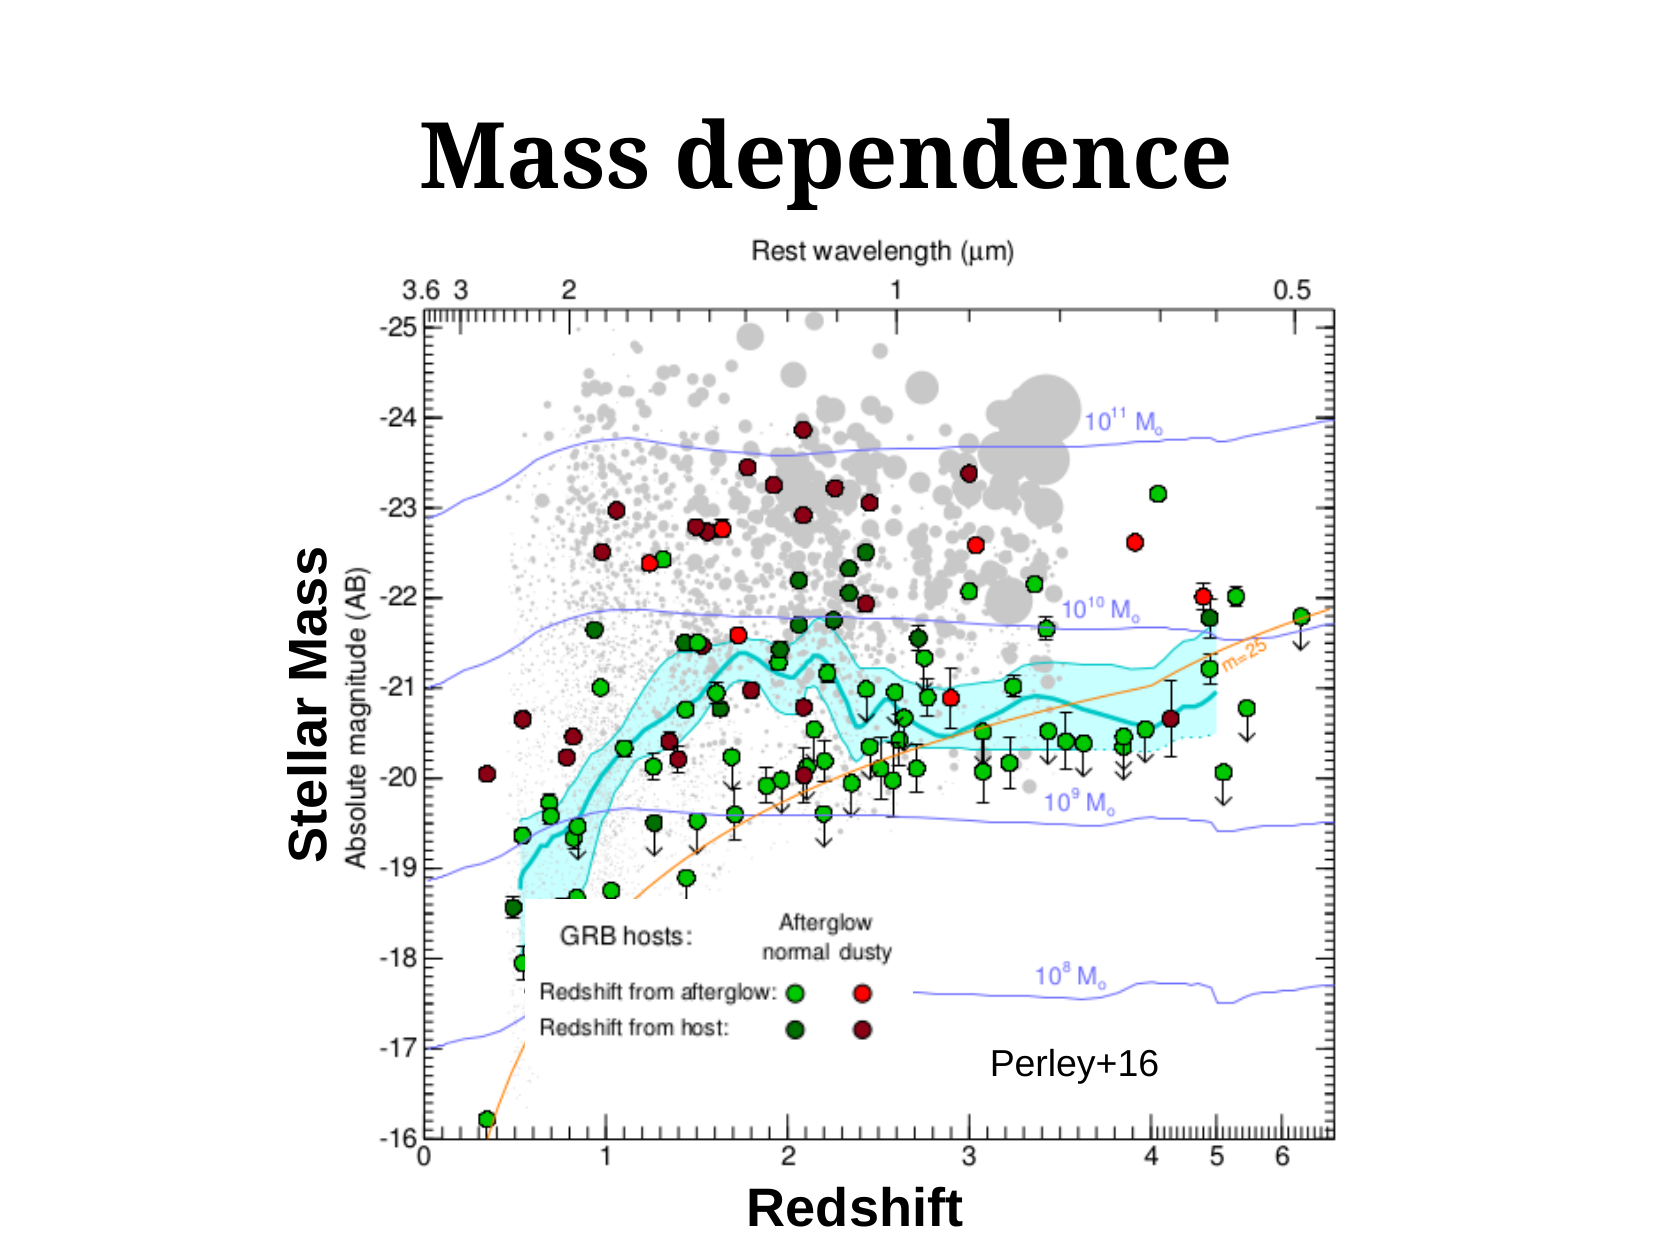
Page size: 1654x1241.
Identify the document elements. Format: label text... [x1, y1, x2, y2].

text_box Stellar Mass [270, 270, 346, 1141]
title Mass dependence [82, 49, 1571, 257]
text_box Perley+16 [975, 1035, 1306, 1092]
picture [330, 232, 1348, 1216]
text_box Redshift [420, 1170, 1291, 1241]
